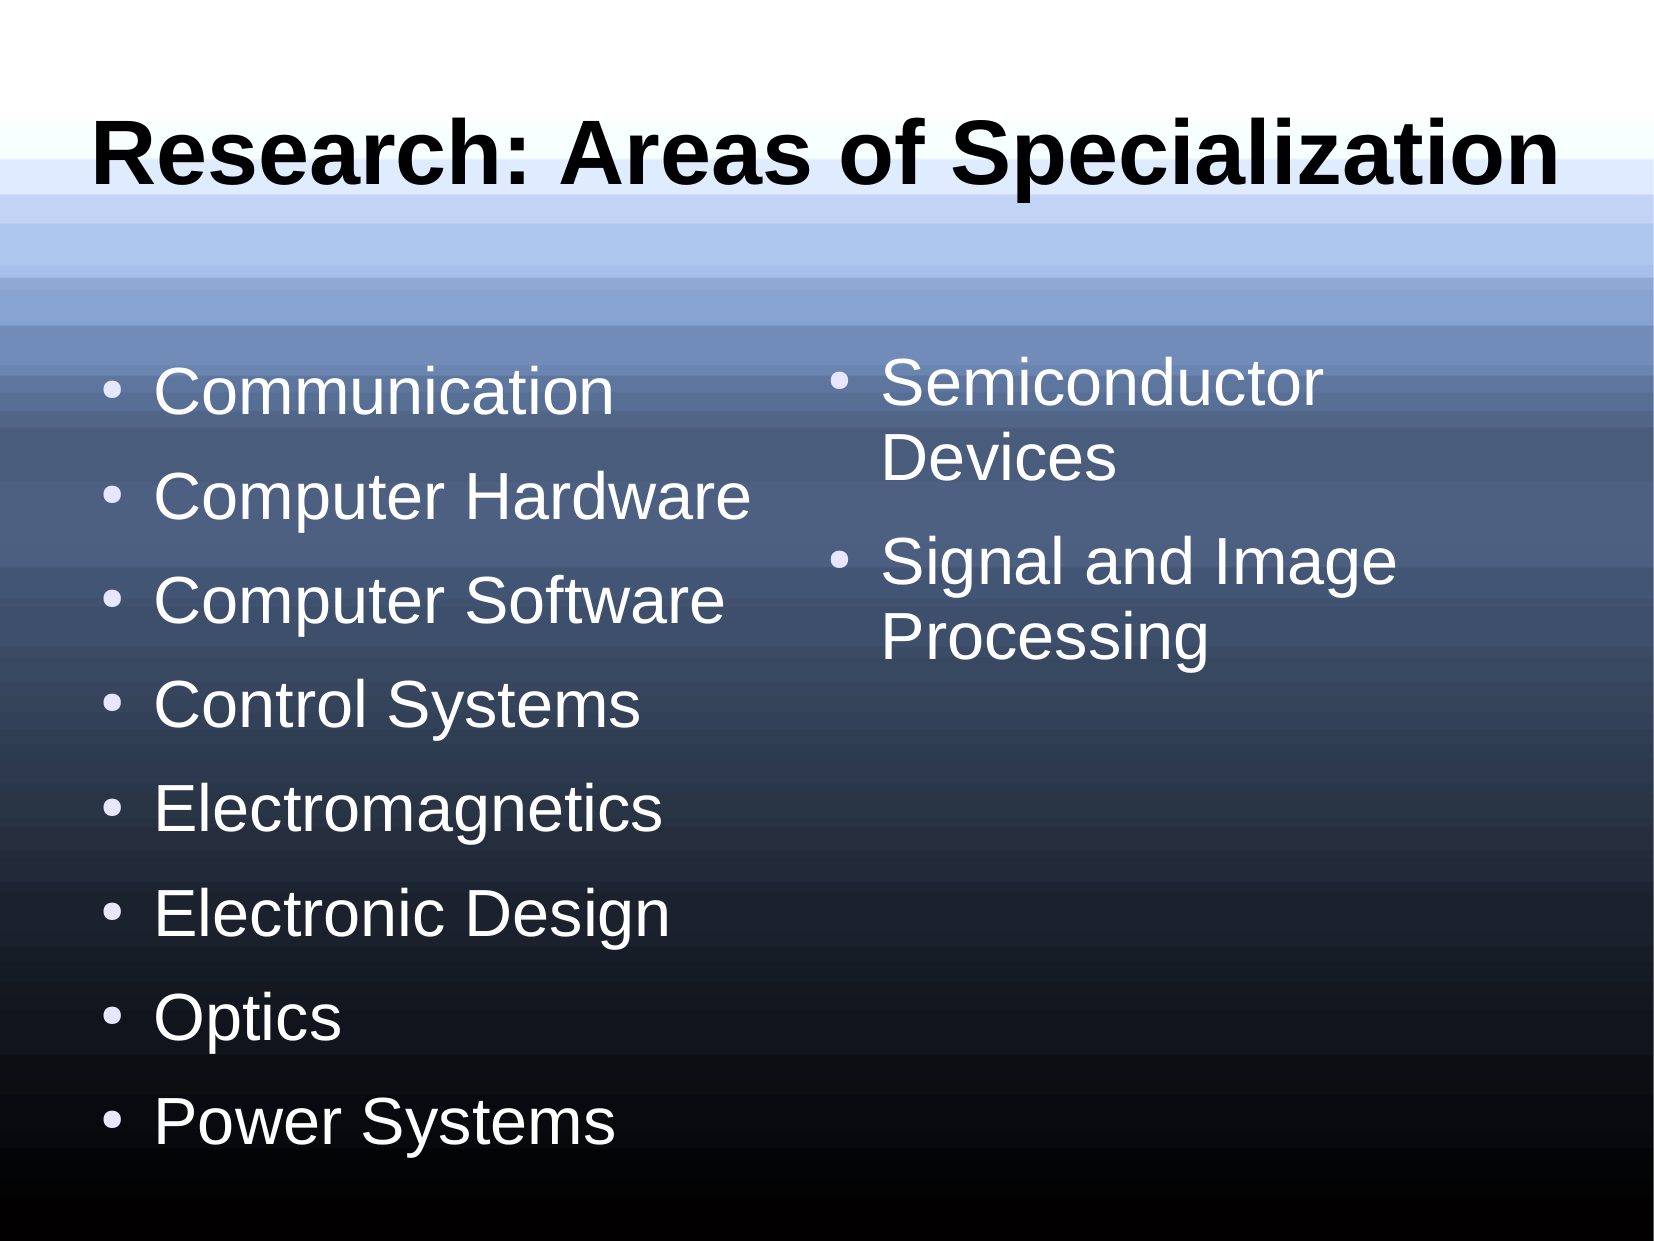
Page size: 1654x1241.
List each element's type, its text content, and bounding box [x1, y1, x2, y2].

list Communication Computer Hardware Computer Software Control Systems Electromagnetics Electronic Design Optics Power Systems [82, 354, 781, 1241]
title Research: Areas of Specialization [82, 49, 1571, 257]
list Semiconductor Devices Signal and Image Processing [810, 345, 1508, 1101]
picture [0, 0, 1654, 1241]
